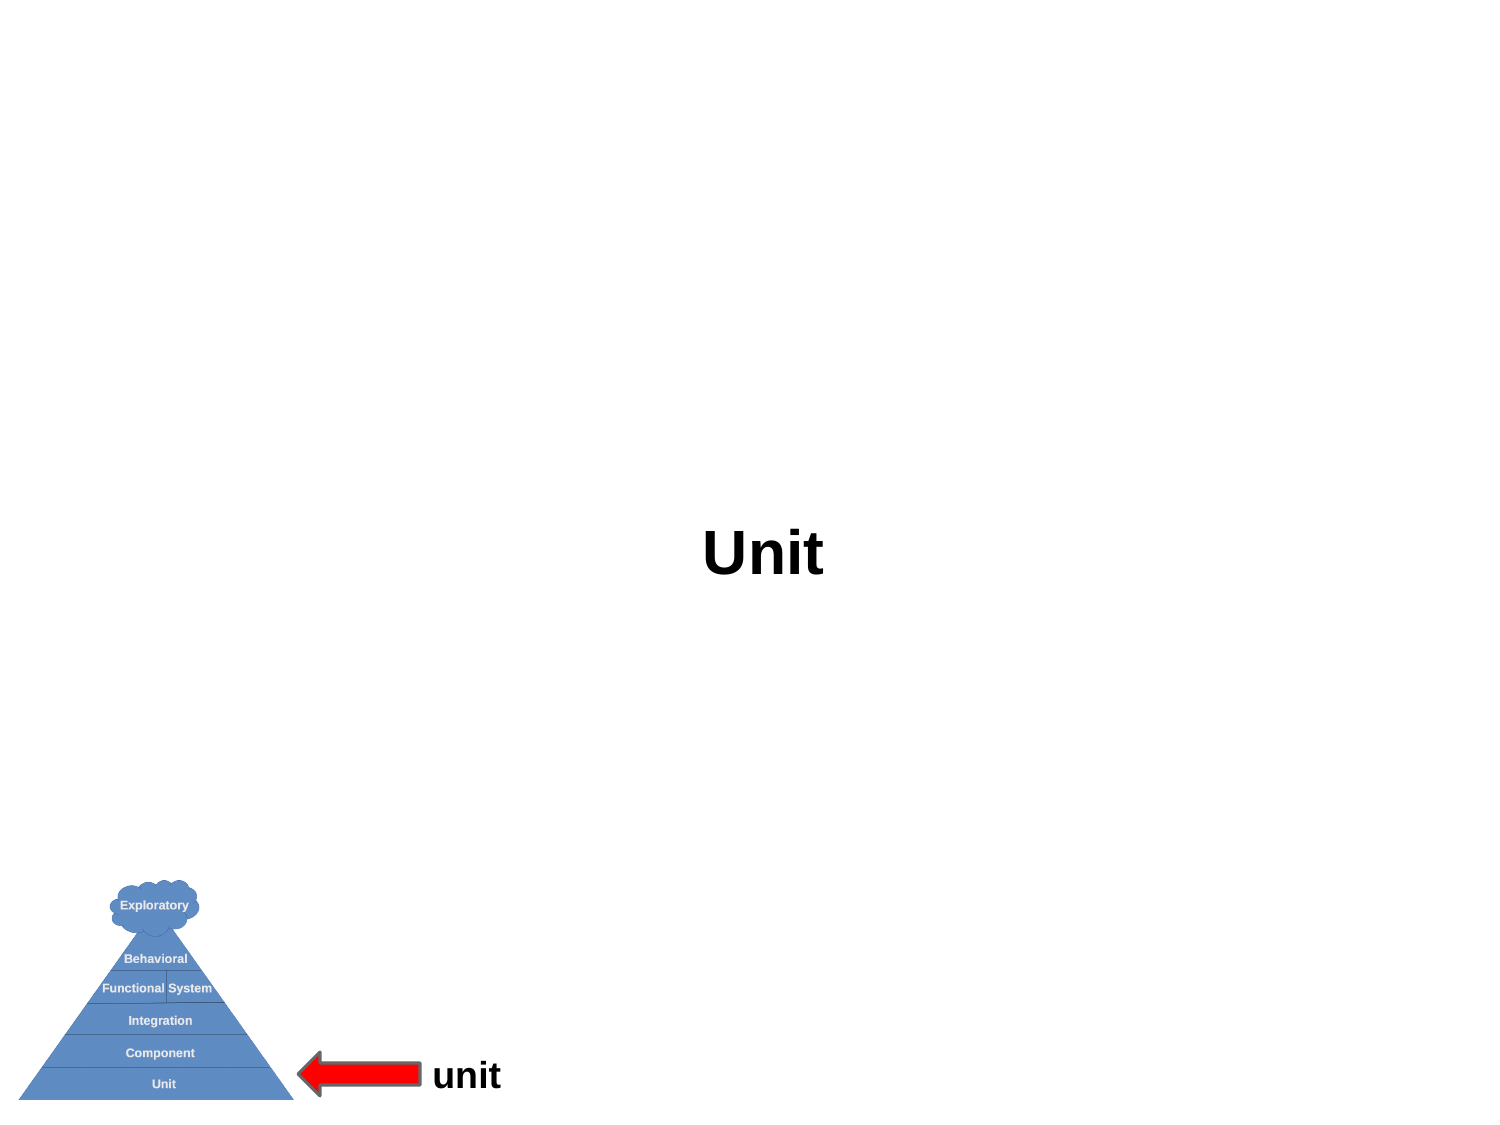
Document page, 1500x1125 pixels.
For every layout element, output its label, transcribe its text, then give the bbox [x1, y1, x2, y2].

text_box Unit [687, 496, 859, 592]
text_box [297, 1052, 417, 1096]
text_box unit [417, 1035, 552, 1103]
picture [18, 880, 294, 1100]
